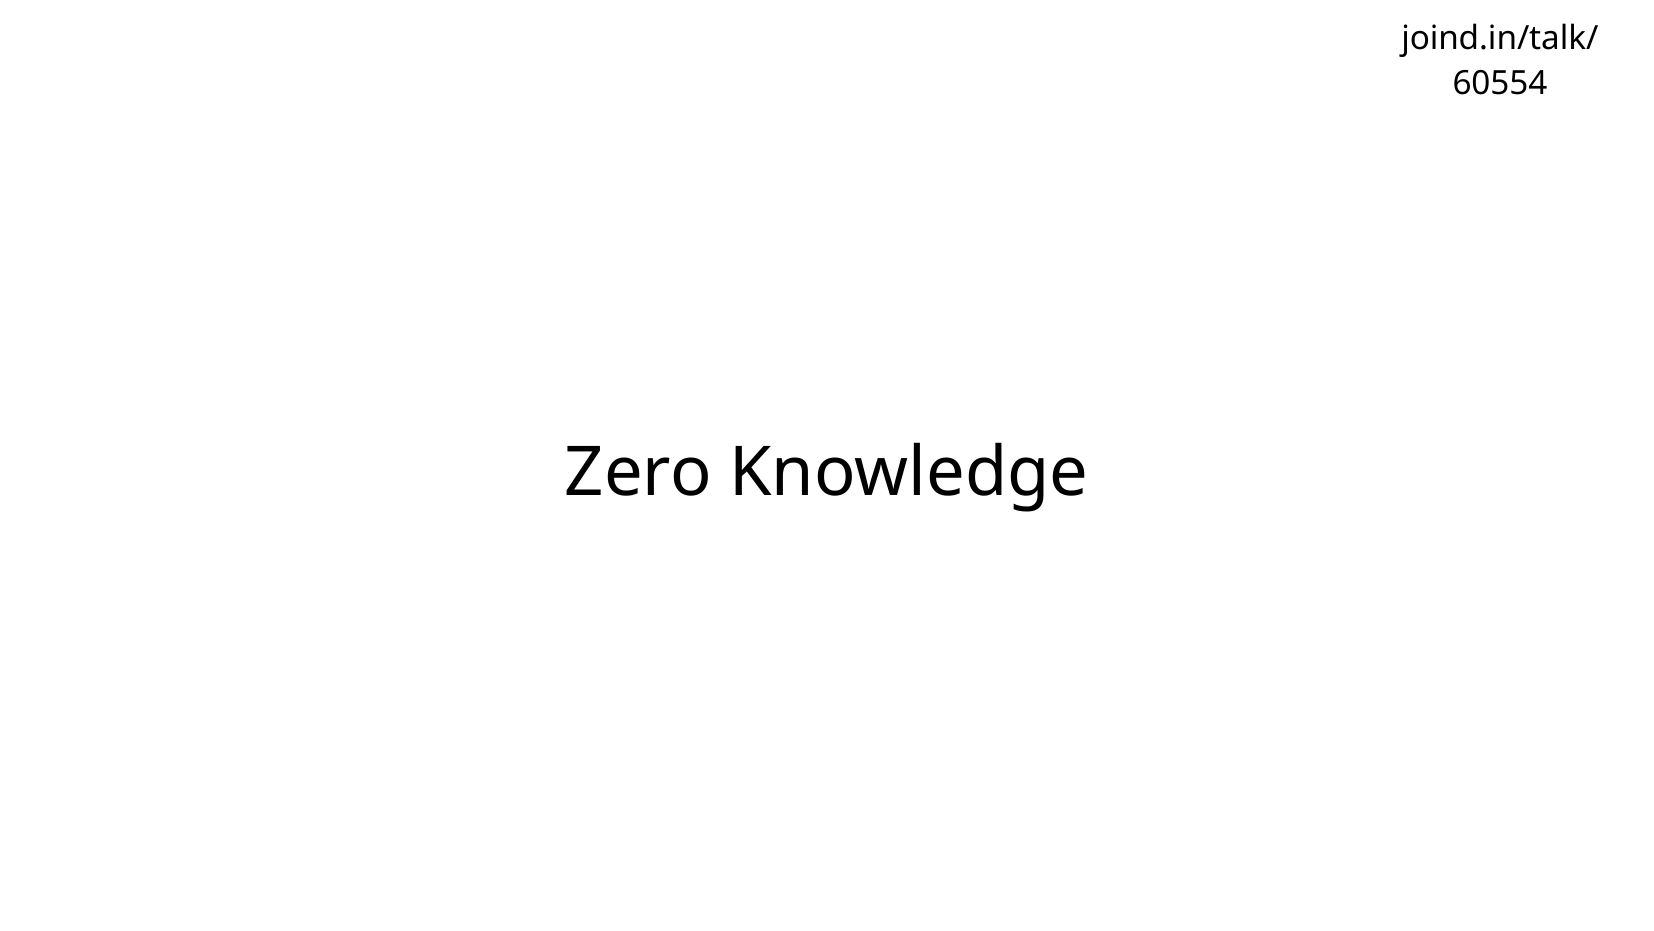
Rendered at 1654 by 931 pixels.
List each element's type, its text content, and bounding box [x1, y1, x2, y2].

title Zero Knowledge [82, 391, 1571, 547]
